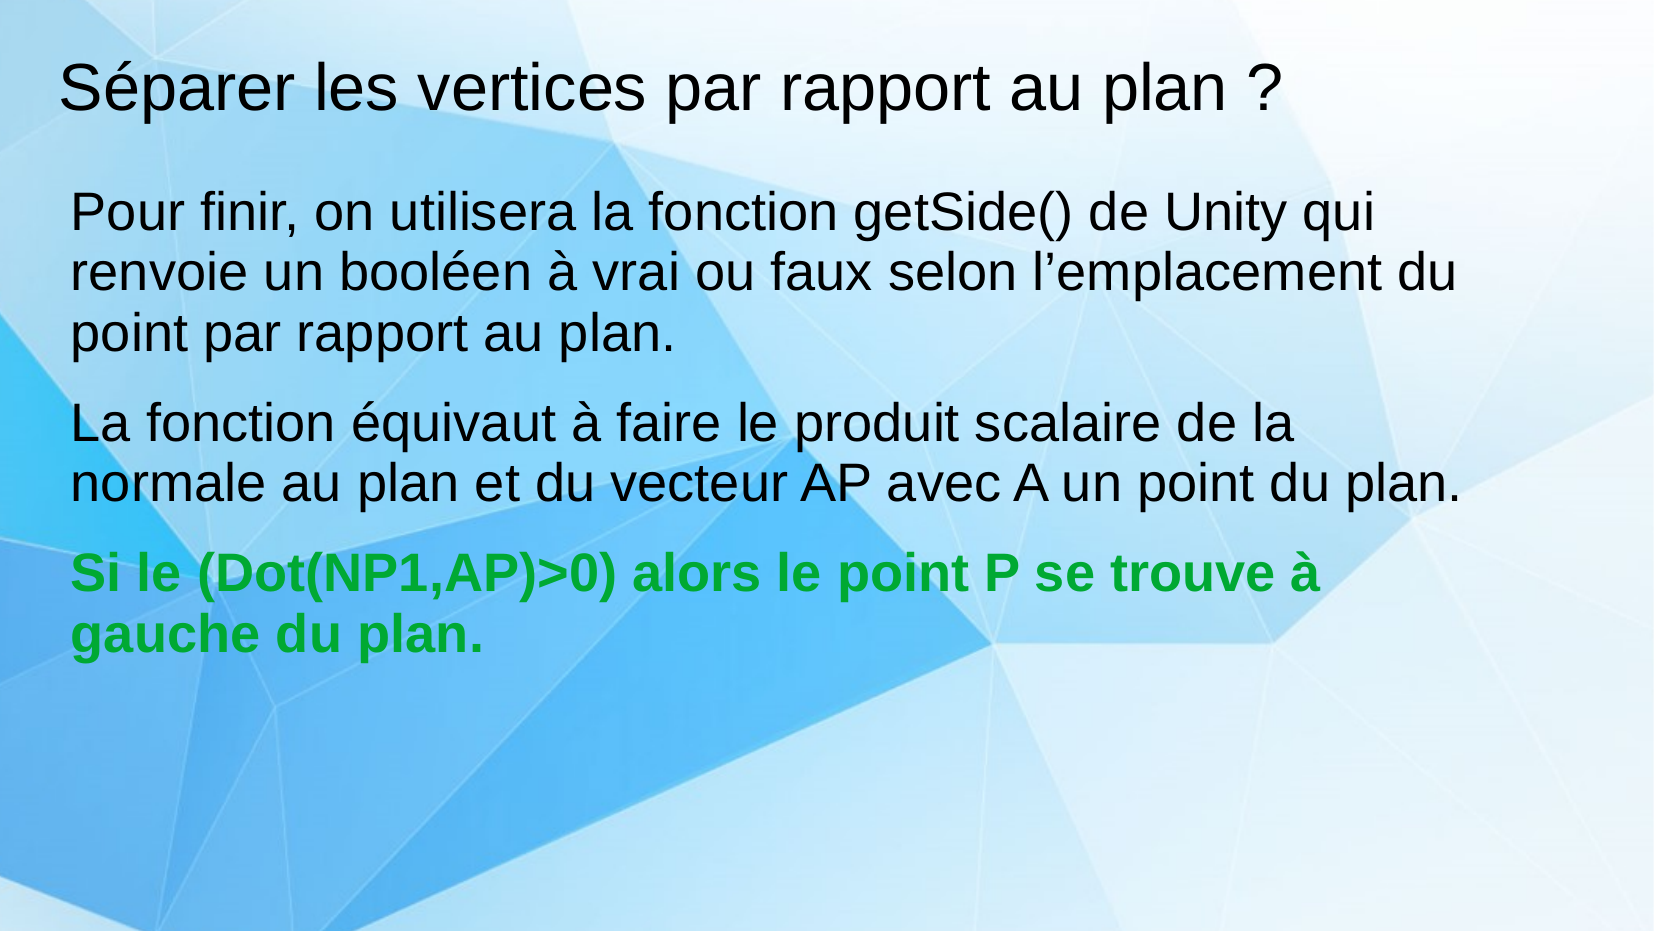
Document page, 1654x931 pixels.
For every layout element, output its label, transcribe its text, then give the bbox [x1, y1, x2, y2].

title Séparer les vertices par rapport au plan ? [0, 0, 1489, 156]
picture [0, 0, 1654, 931]
list Pour finir, on utilisera la fonction getSide() de Unity qui renvoie un booléen à vrai ou faux selon l’emplacement du point par rapport au plan. La fonction équivaut à faire le produit scalaire de la normale au plan et du vecteur AP avec A un point du plan. Si le (Dot(NP1,AP)>0) alors le point P se trouve à gauche du plan. [0, 181, 1489, 721]
